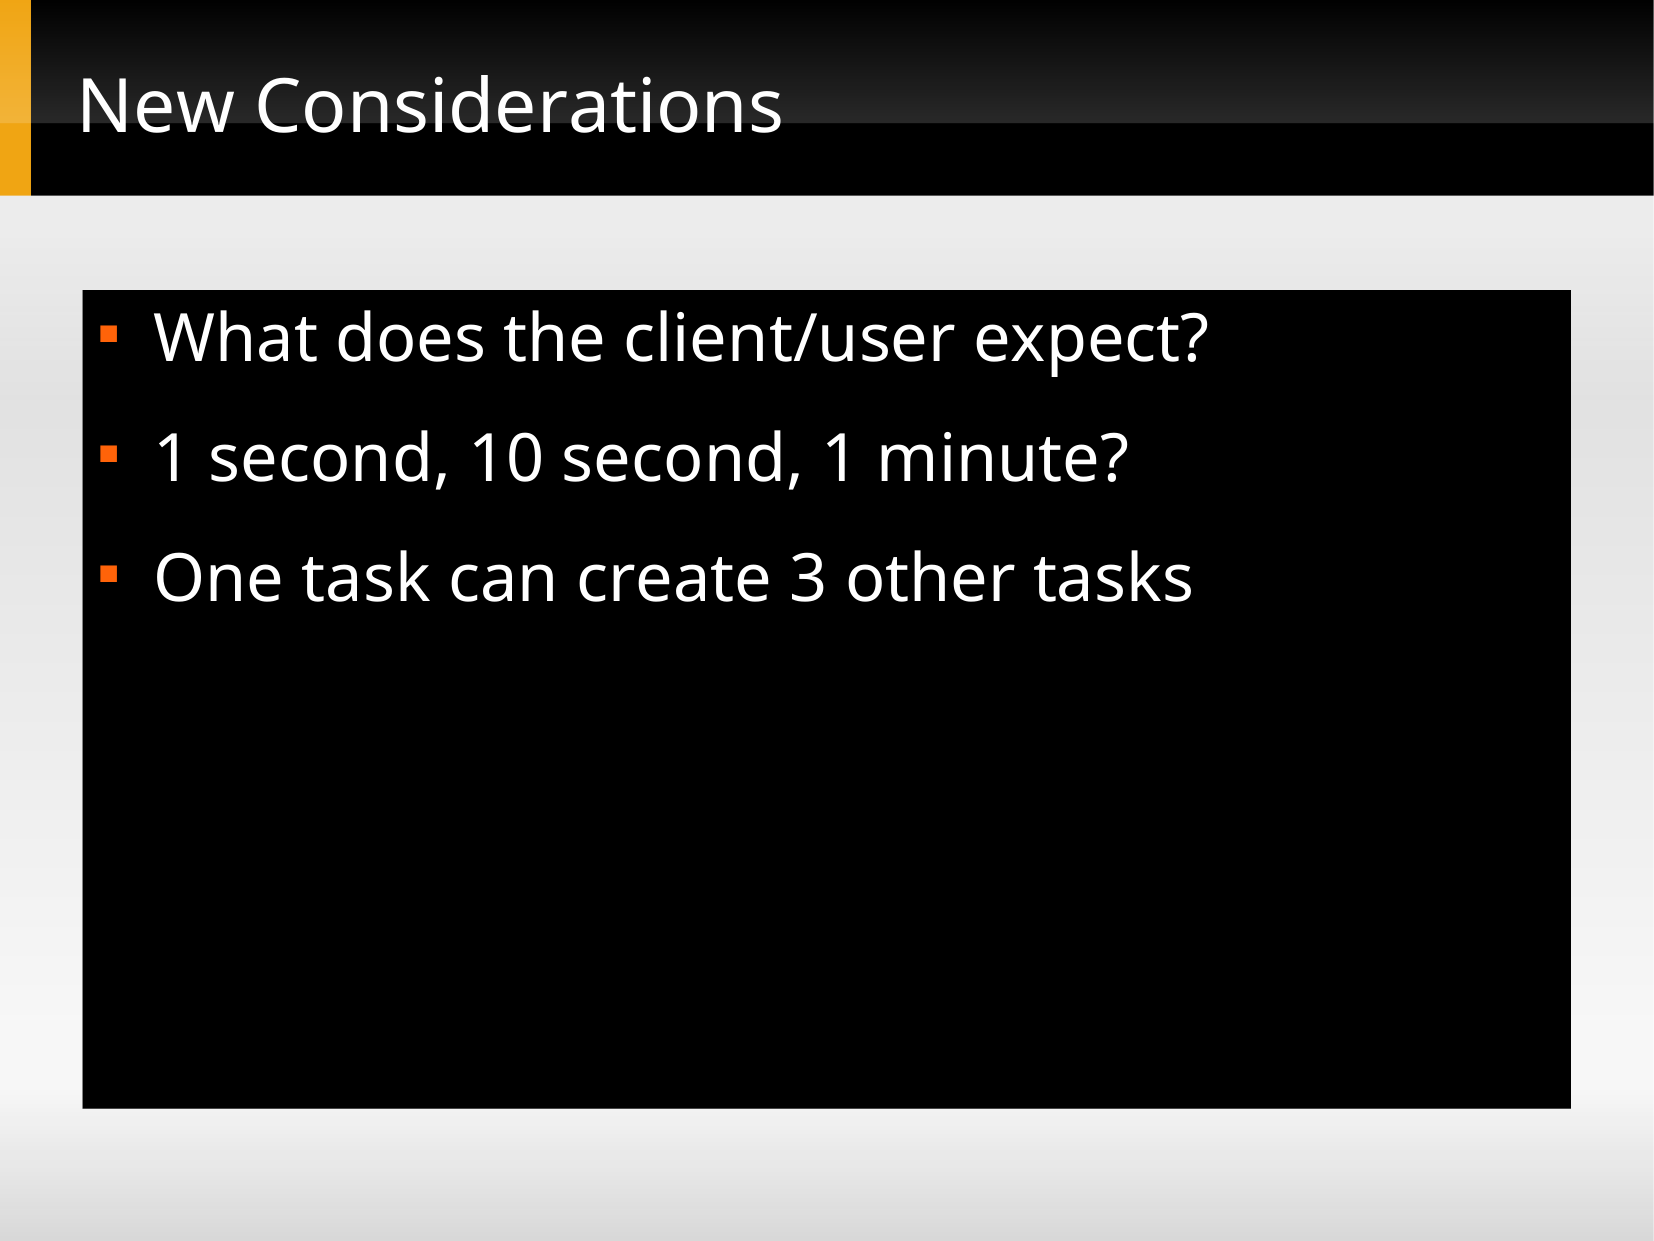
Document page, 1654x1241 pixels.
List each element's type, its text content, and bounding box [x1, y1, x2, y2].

picture [0, 0, 1654, 1241]
list What does the client/user expect? 1 second, 10 second, 1 minute? One task can create 3 other tasks [82, 290, 1571, 1094]
title New Considerations [76, 7, 1565, 200]
